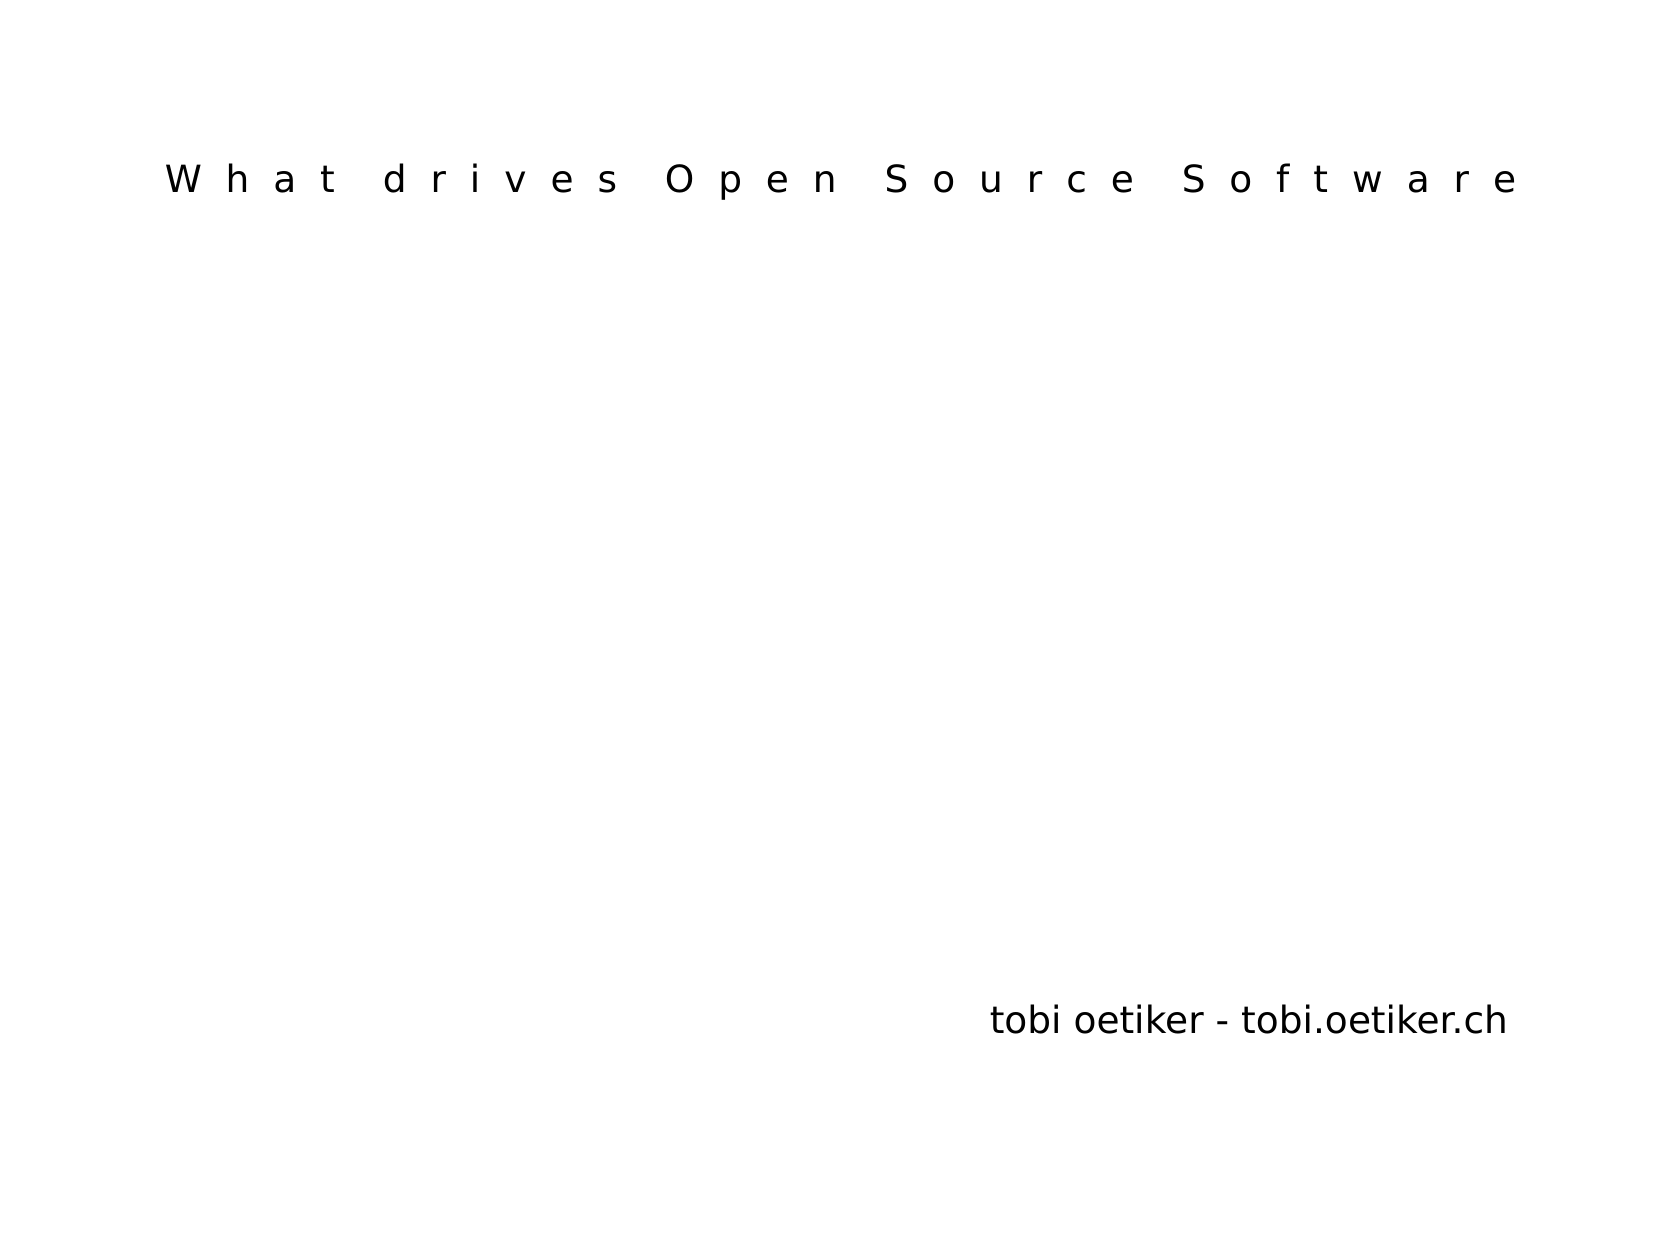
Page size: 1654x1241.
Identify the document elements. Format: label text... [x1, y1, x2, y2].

text_box W h a t d r i v e s O p e n S o u r c e S o f t w a r e [150, 150, 1534, 209]
text_box tobi oetiker - tobi.oetiker.ch [975, 991, 1524, 1051]
